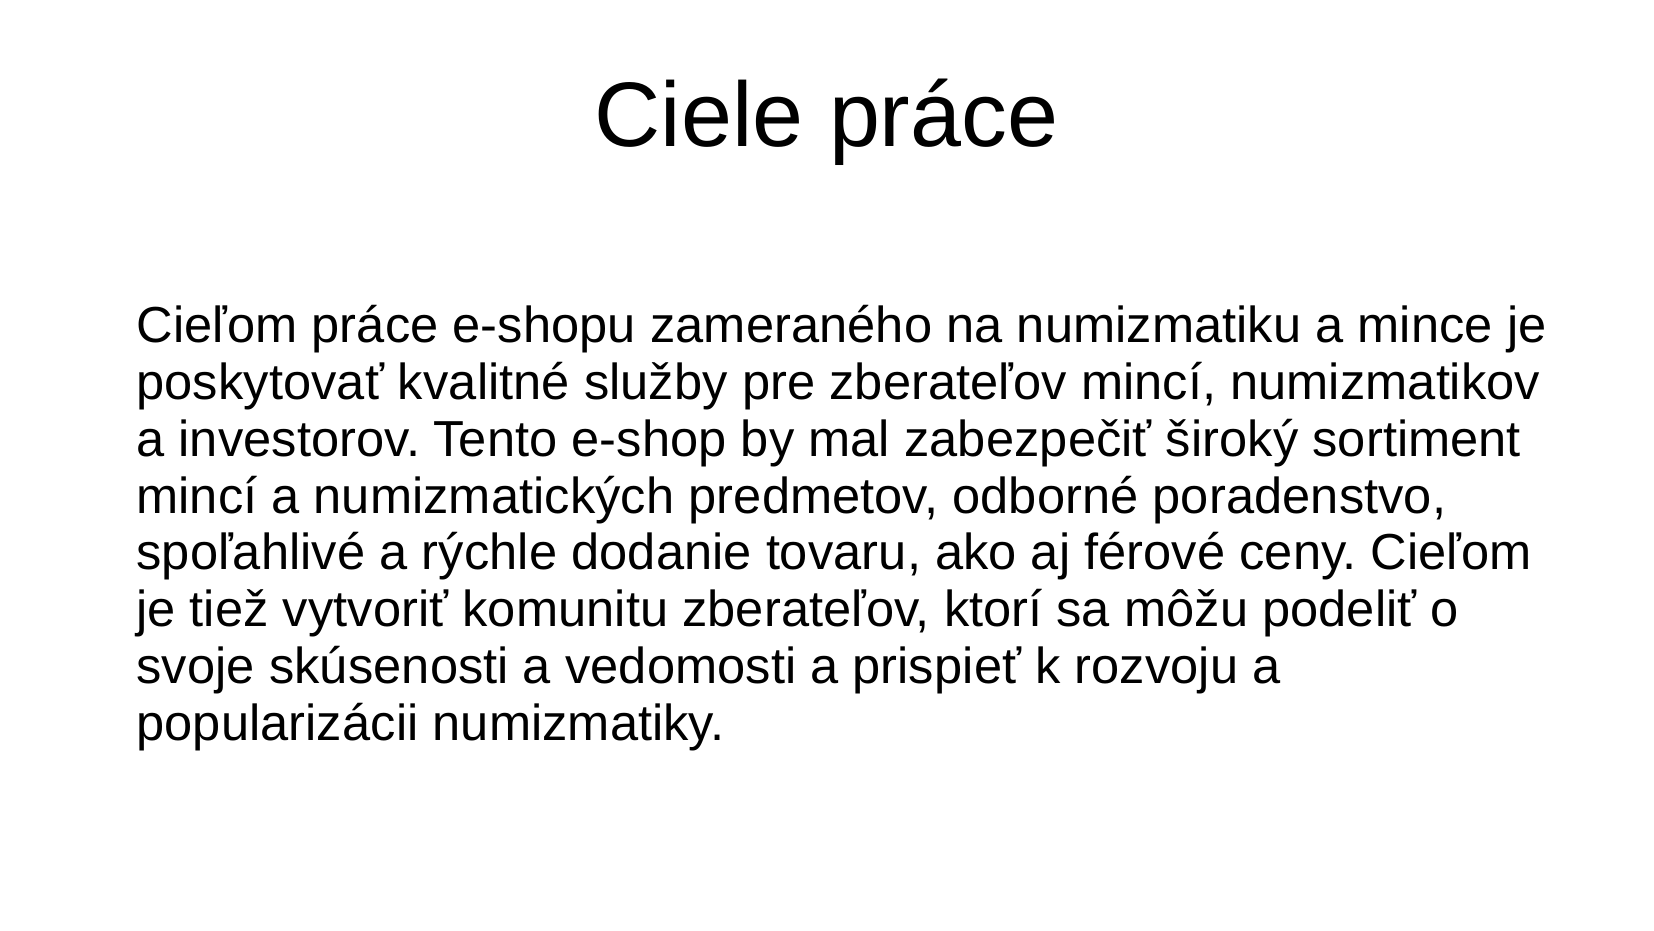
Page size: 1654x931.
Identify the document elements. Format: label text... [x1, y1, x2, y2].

title Ciele práce [82, 37, 1571, 193]
list Cieľom práce e-shopu zameraného na numizmatiku a mince je poskytovať kvalitné služby pre zberateľov mincí, numizmatikov a investorov. Tento e-shop by mal zabezpečiť široký sortiment mincí a numizmatických predmetov, odborné poradenstvo, spoľahlivé a rýchle dodanie tovaru, ako aj férové ceny. Cieľom je tiež vytvoriť komunitu zberateľov, ktorí sa môžu podeliť o svoje skúsenosti a vedomosti a prispieť k rozvoju a popularizácii numizmatiky. [82, 217, 1571, 758]
